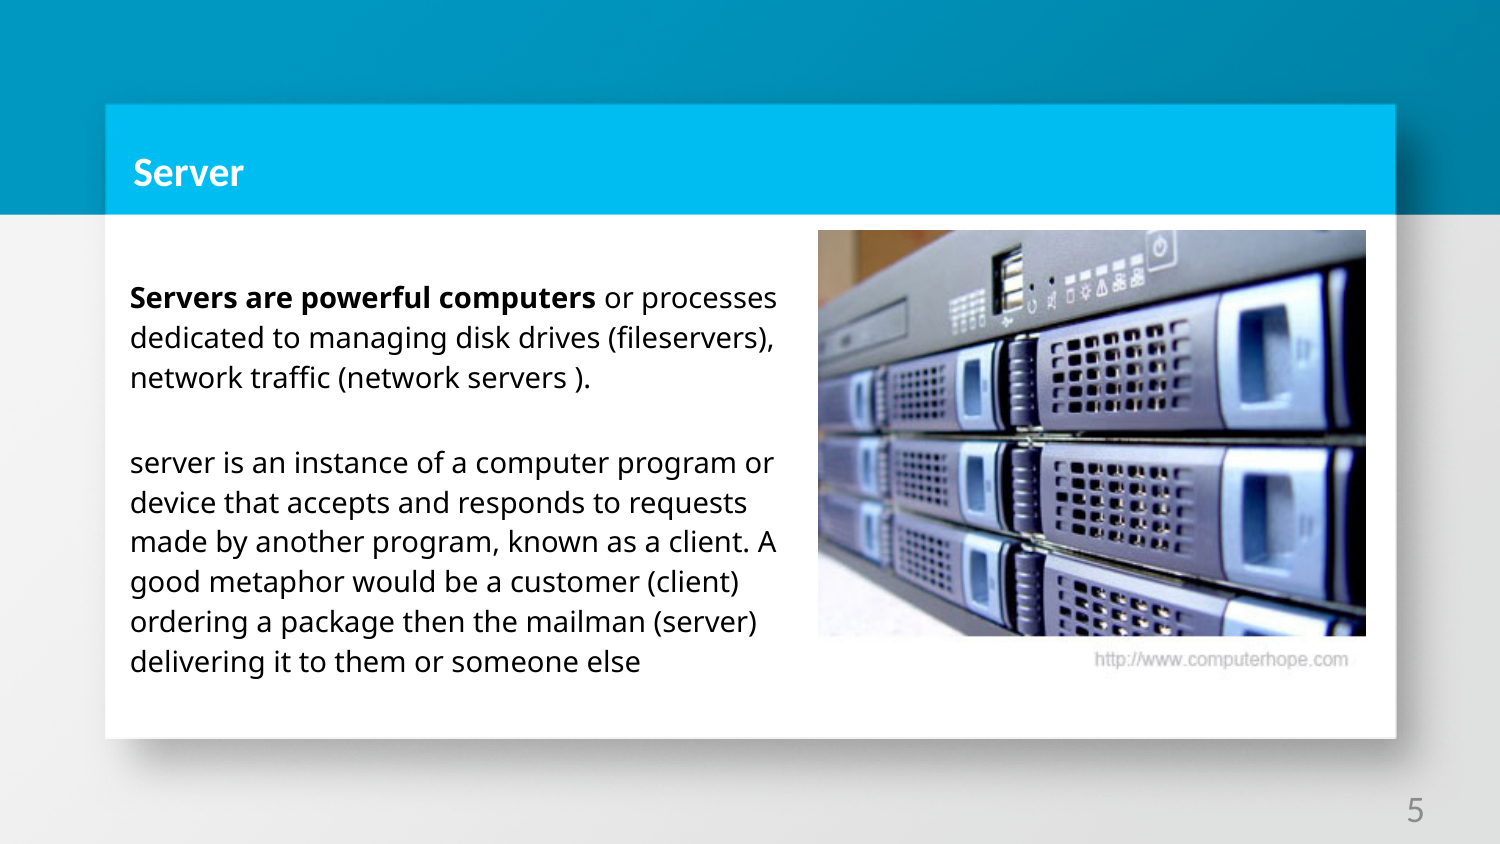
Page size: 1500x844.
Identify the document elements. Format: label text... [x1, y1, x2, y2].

title Server [131, 142, 901, 196]
picture [0, 215, 1500, 844]
text_box Servers are powerful computers or processes dedicated to managing disk drives (fileservers), network traffic (network servers ). server is an instance of a computer program or device that accepts and responds to requests made by another program, known as a client. A good metaphor would be a customer (client) ordering a package then the mailman (server) delivering it to them or someone else [115, 270, 818, 685]
